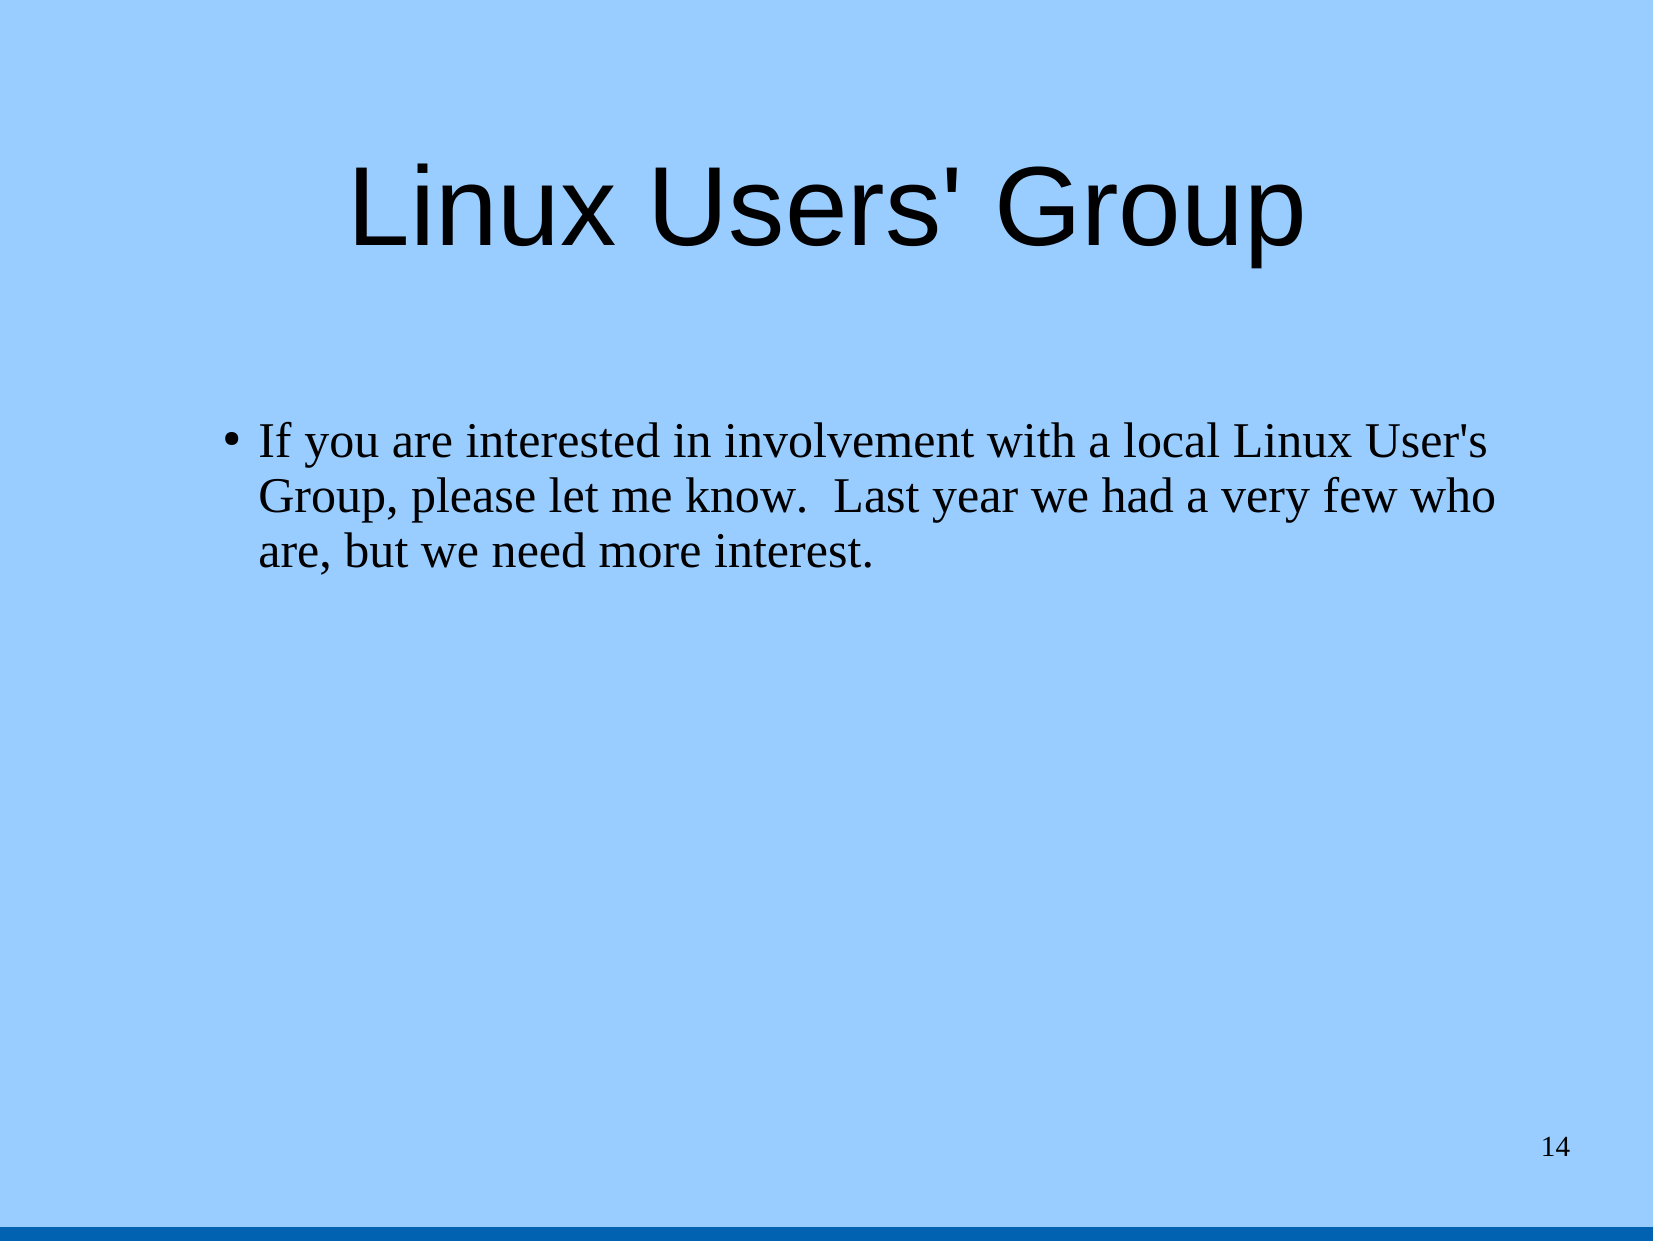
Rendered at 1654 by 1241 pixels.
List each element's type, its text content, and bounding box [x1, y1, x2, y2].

title Linux Users' Group [121, 102, 1533, 311]
text_box If you are interested in involvement with a local Linux User's Group, please let me know. Last year we had a very few who are, but we need more interest. [187, 412, 1538, 582]
